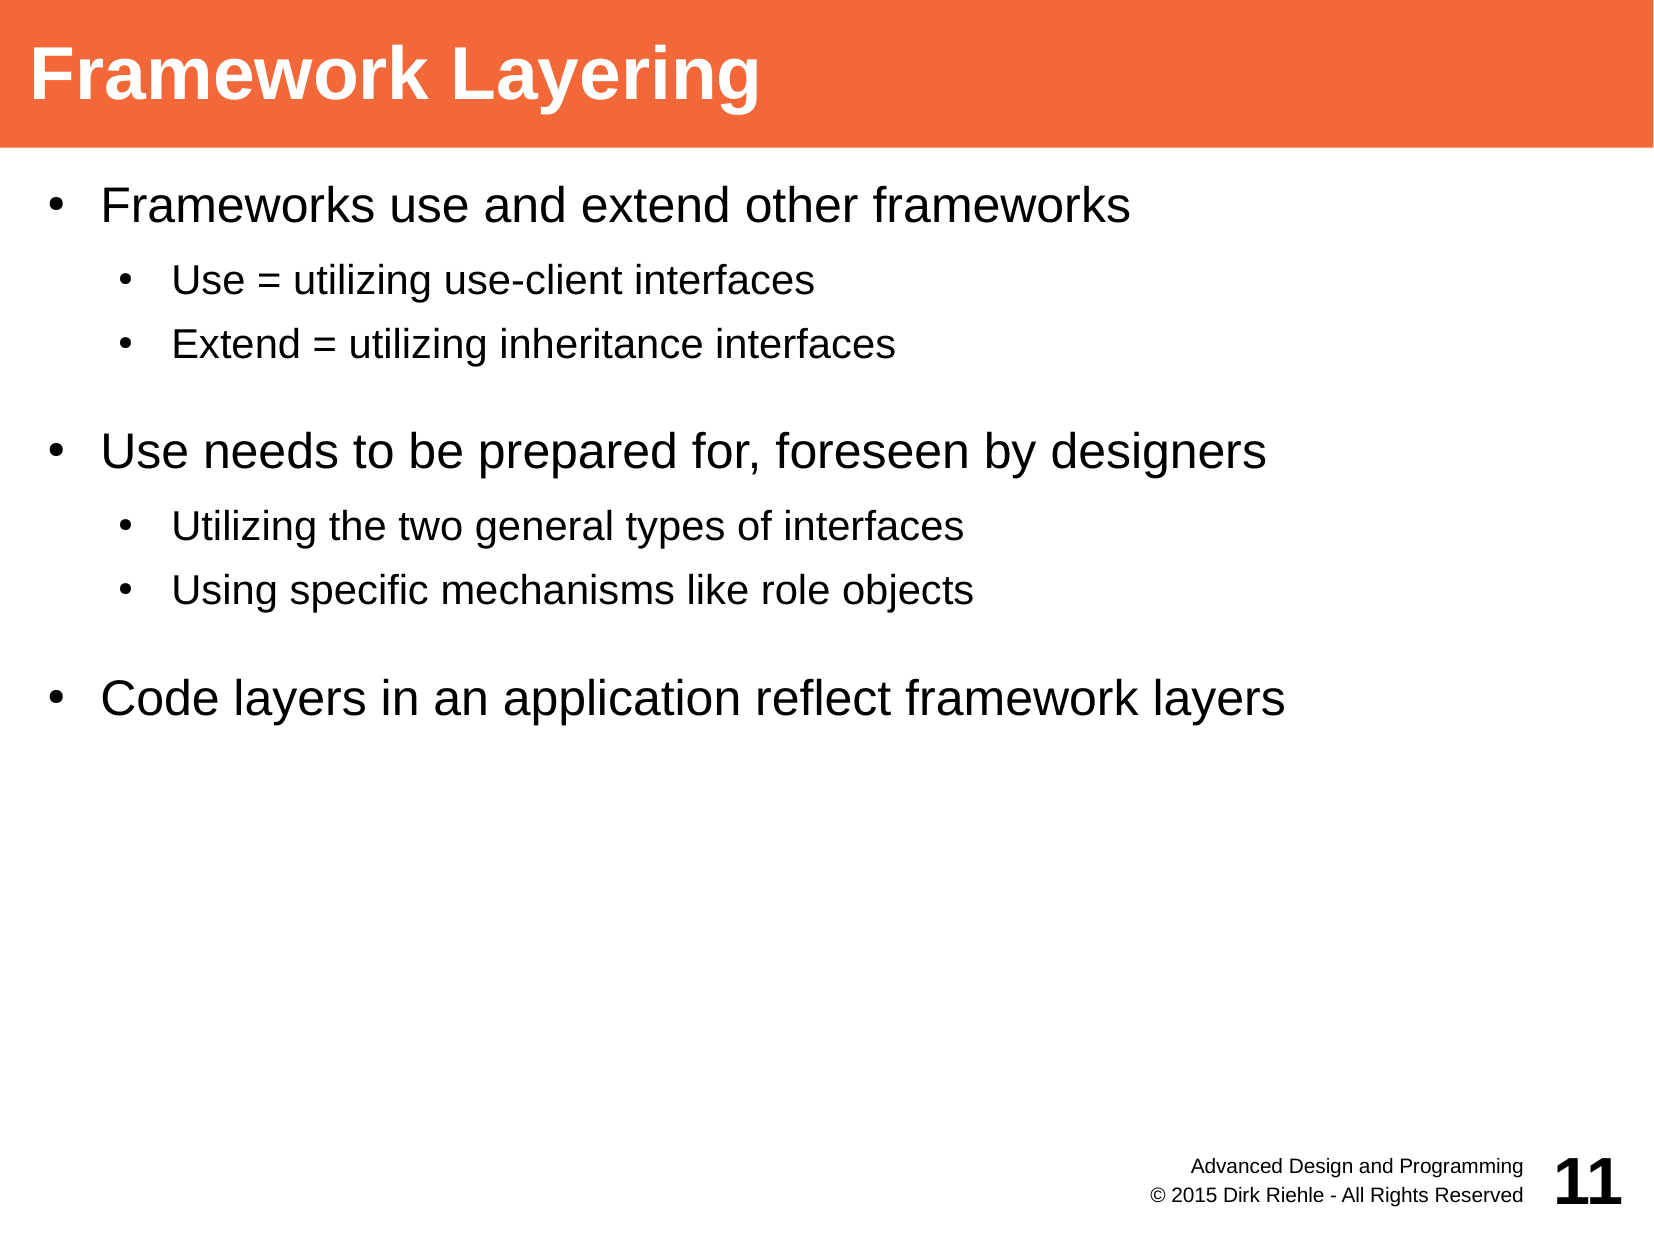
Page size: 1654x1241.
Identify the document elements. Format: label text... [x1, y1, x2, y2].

title Framework Layering [0, 0, 1654, 148]
list Frameworks use and extend other frameworks Use = utilizing use-client interfaces Extend = utilizing inheritance interfaces Use needs to be prepared for, foreseen by designers Utilizing the two general types of interfaces Using specific mechanisms like role objects Code layers in an application reflect framework layers [29, 177, 1625, 1063]
